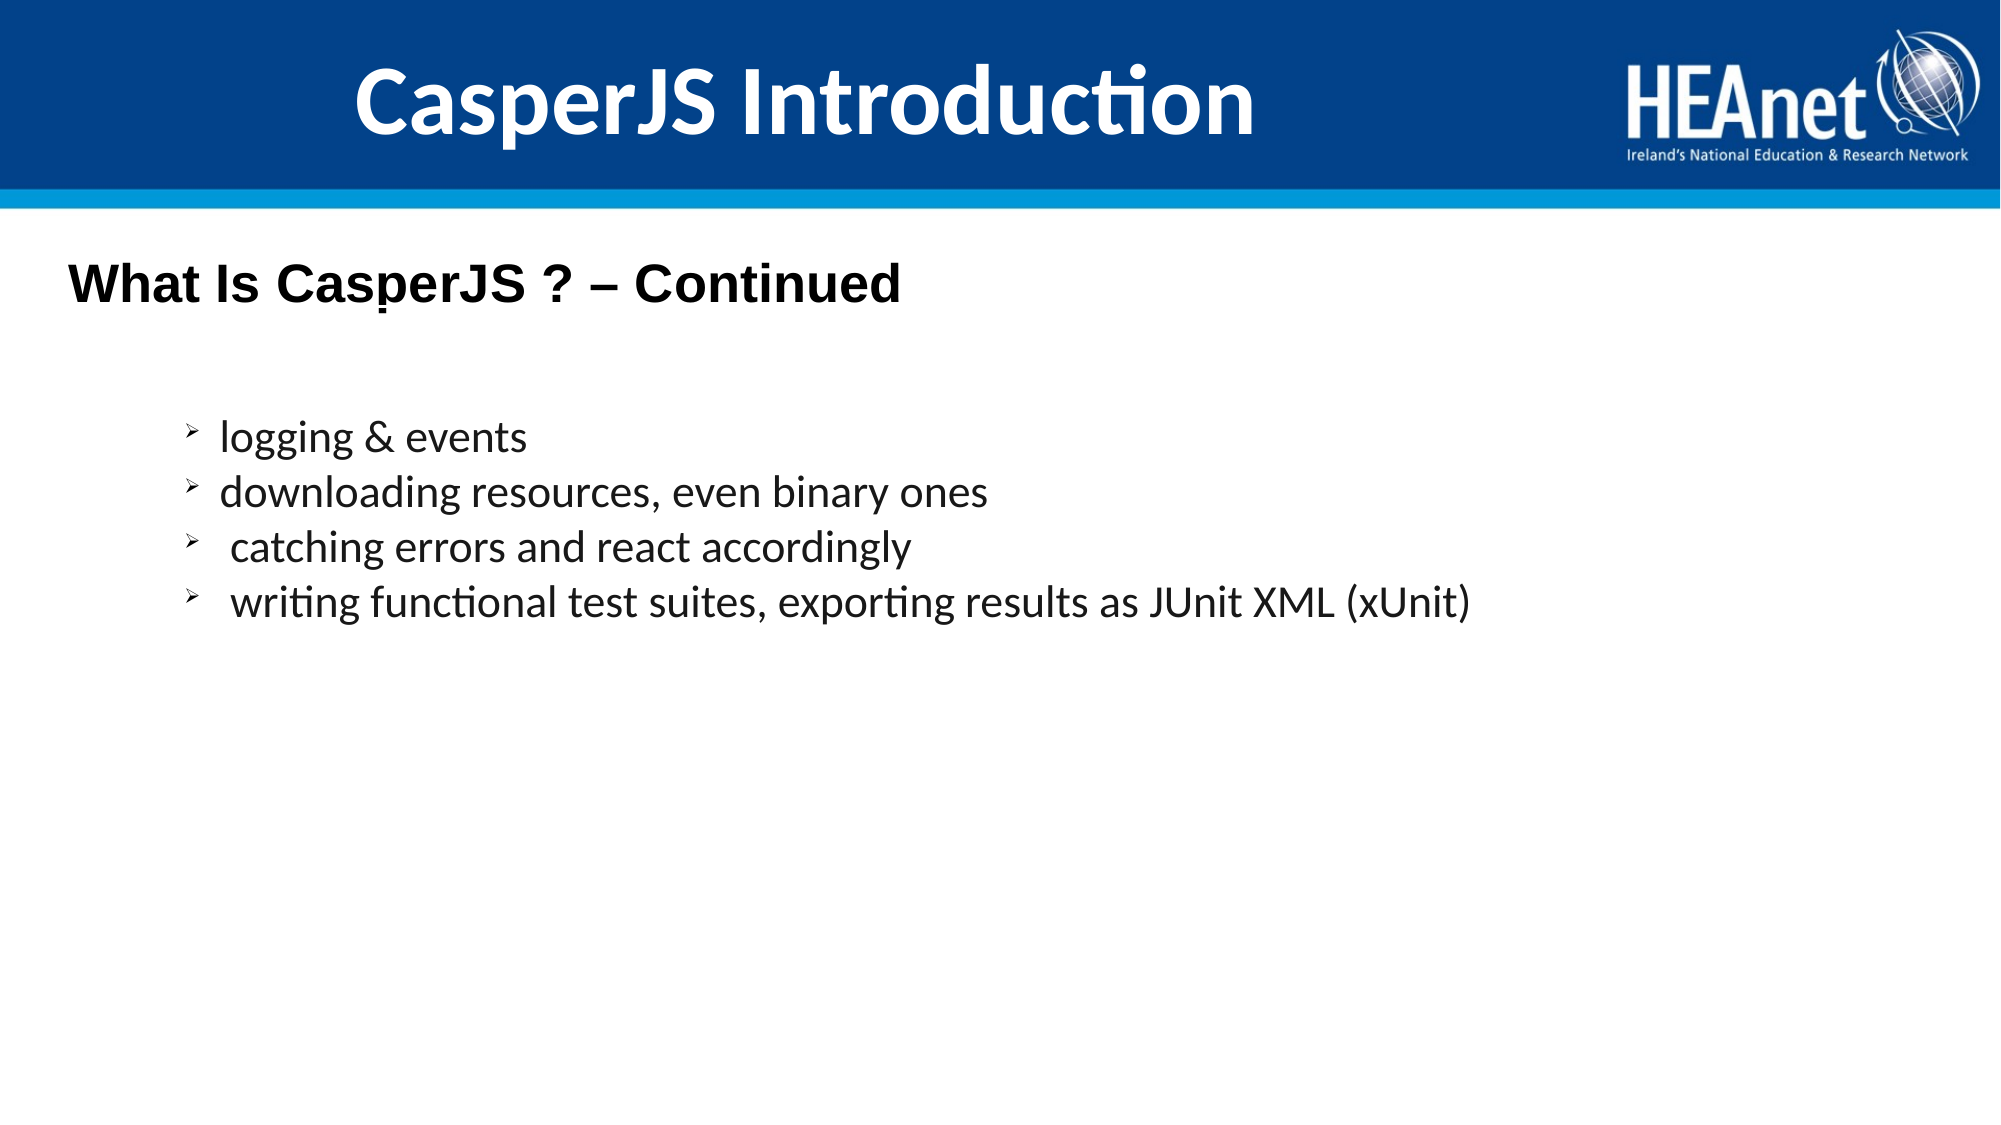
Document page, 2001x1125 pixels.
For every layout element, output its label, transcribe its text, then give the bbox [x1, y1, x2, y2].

text_box CasperJS Introduction [54, 35, 1559, 154]
picture [0, 208, 2001, 1125]
text_box logging & events downloading resources, even binary ones catching errors and react accordingly writing functional test suites, exporting results as JUnit XML (xUnit) [113, 361, 1914, 798]
text_box What Is CasperJS ? – Continued [53, 241, 1837, 348]
picture [0, 0, 2001, 189]
